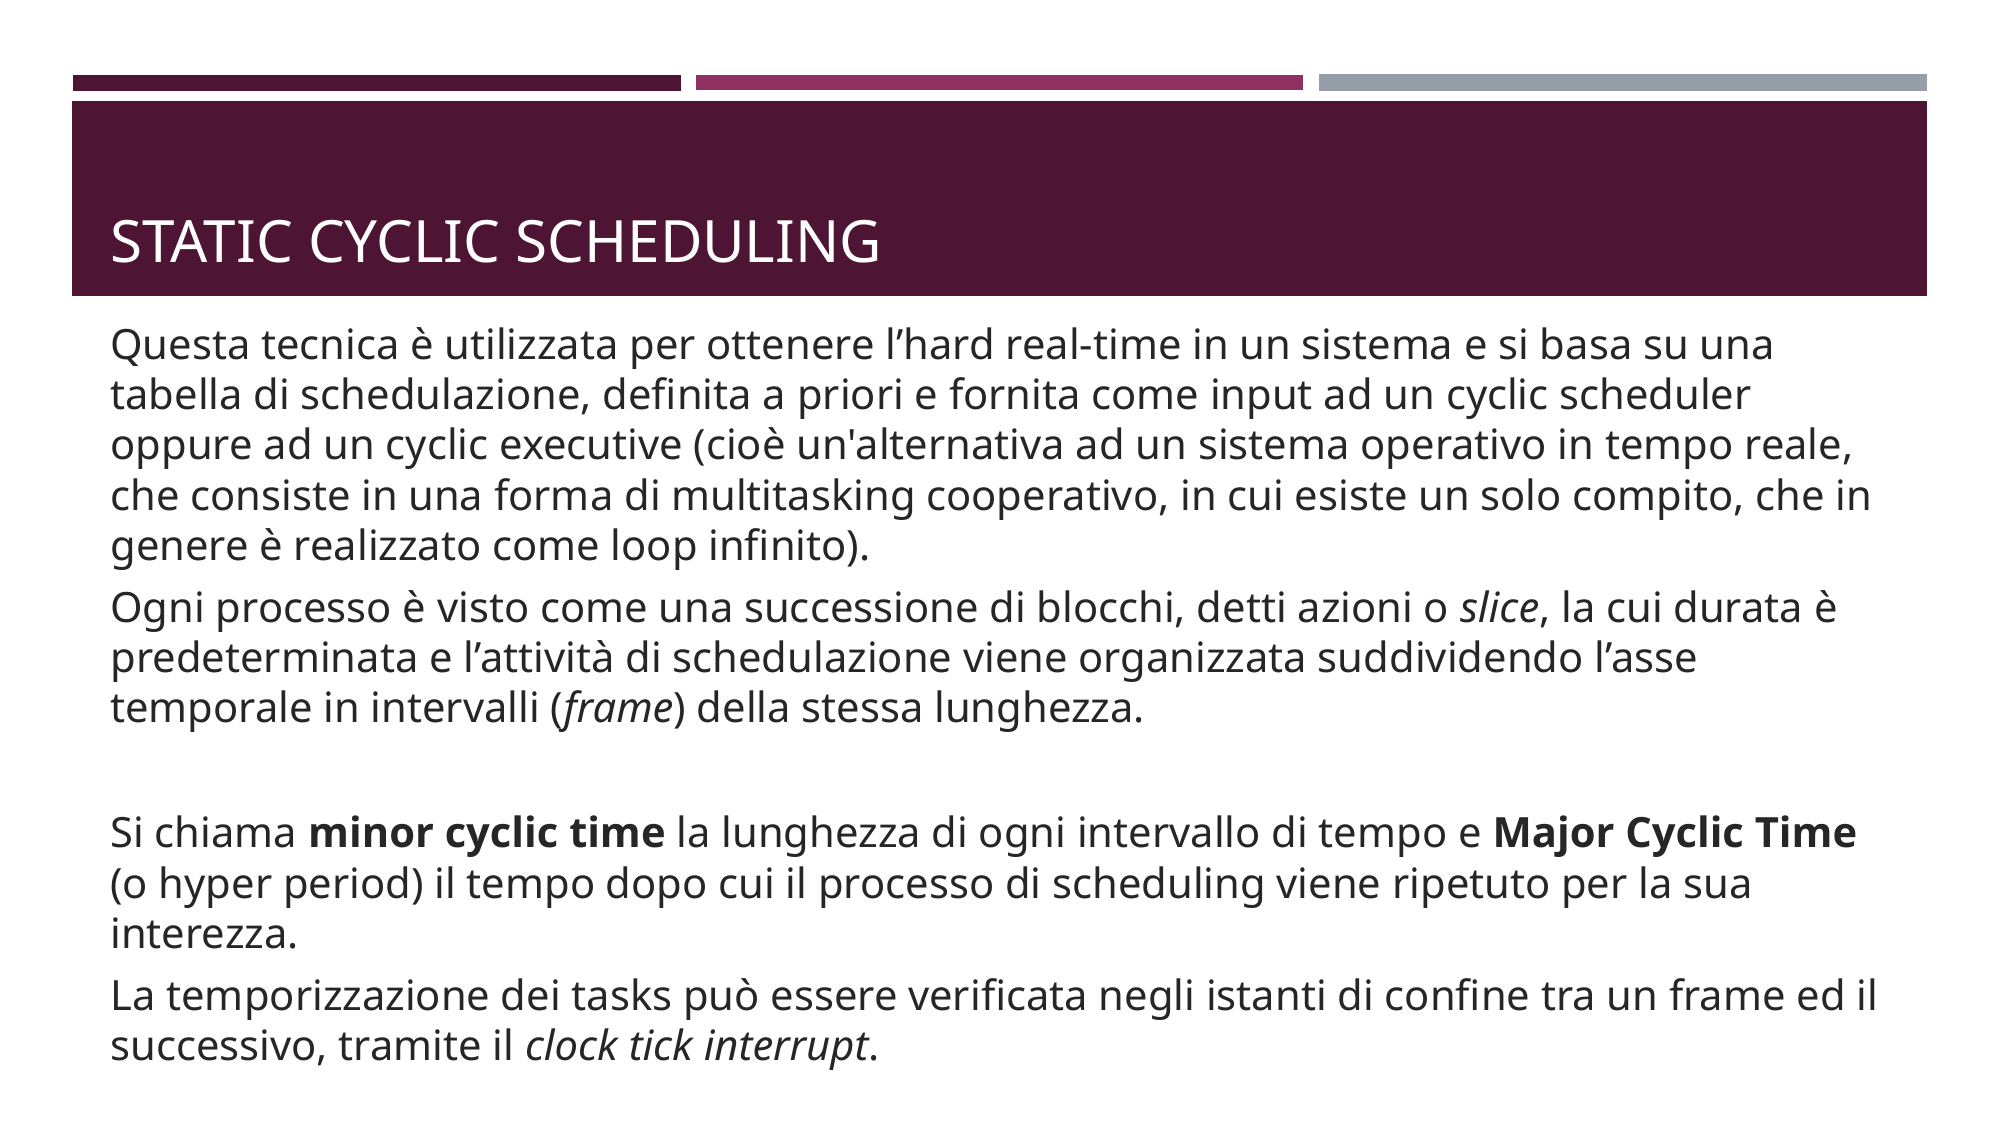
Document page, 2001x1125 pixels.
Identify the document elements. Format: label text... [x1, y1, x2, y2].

list Questa tecnica è utilizzata per ottenere l’hard real-time in un sistema e si basa su una tabella di schedulazione, definita a priori e fornita come input ad un cyclic scheduler oppure ad un cyclic executive (cioè un'alternativa ad un sistema operativo in tempo reale, che consiste in una forma di multitasking cooperativo, in cui esiste un solo compito, che in genere è realizzato come loop infinito). Ogni processo è visto come una successione di blocchi, detti azioni o slice, la cui durata è predeterminata e l’attività di schedulazione viene organizzata suddividendo l’asse temporale in intervalli (frame) della stessa lunghezza. Si chiama minor cyclic time la lunghezza di ogni intervallo di tempo e Major Cyclic Time (o hyper period) il tempo dopo cui il processo di scheduling viene ripetuto per la sua interezza. La temporizzazione dei tasks può essere verificata negli istanti di confine tra un frame ed il successivo, tramite il clock tick interrupt. [95, 309, 1905, 1078]
title Static cyclic scheduling [95, 115, 1905, 282]
